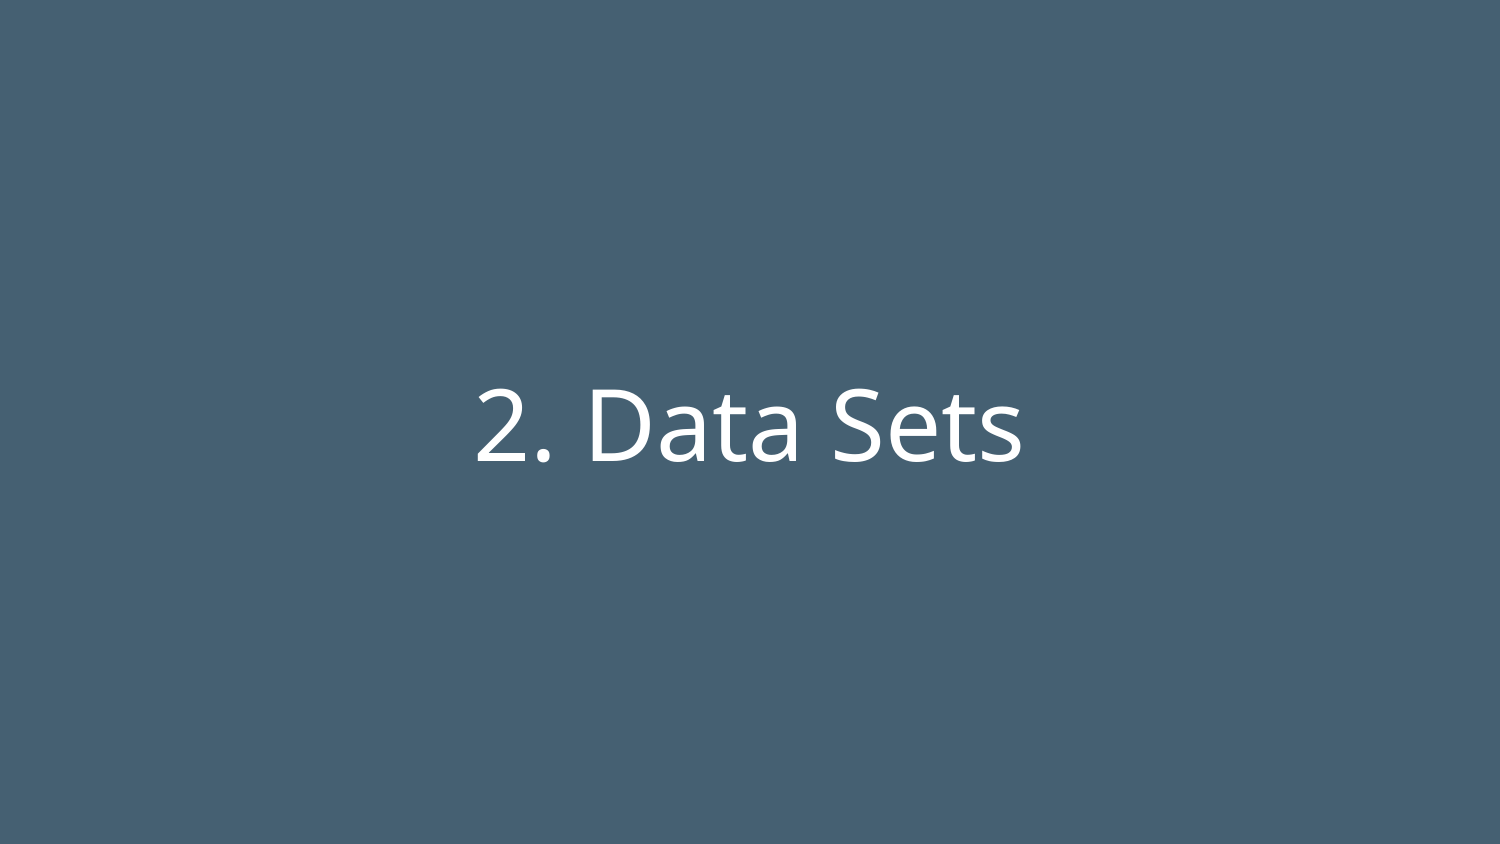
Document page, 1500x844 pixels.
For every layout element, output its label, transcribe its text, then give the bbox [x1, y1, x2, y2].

text_box 2. Data Sets [123, 253, 1377, 591]
